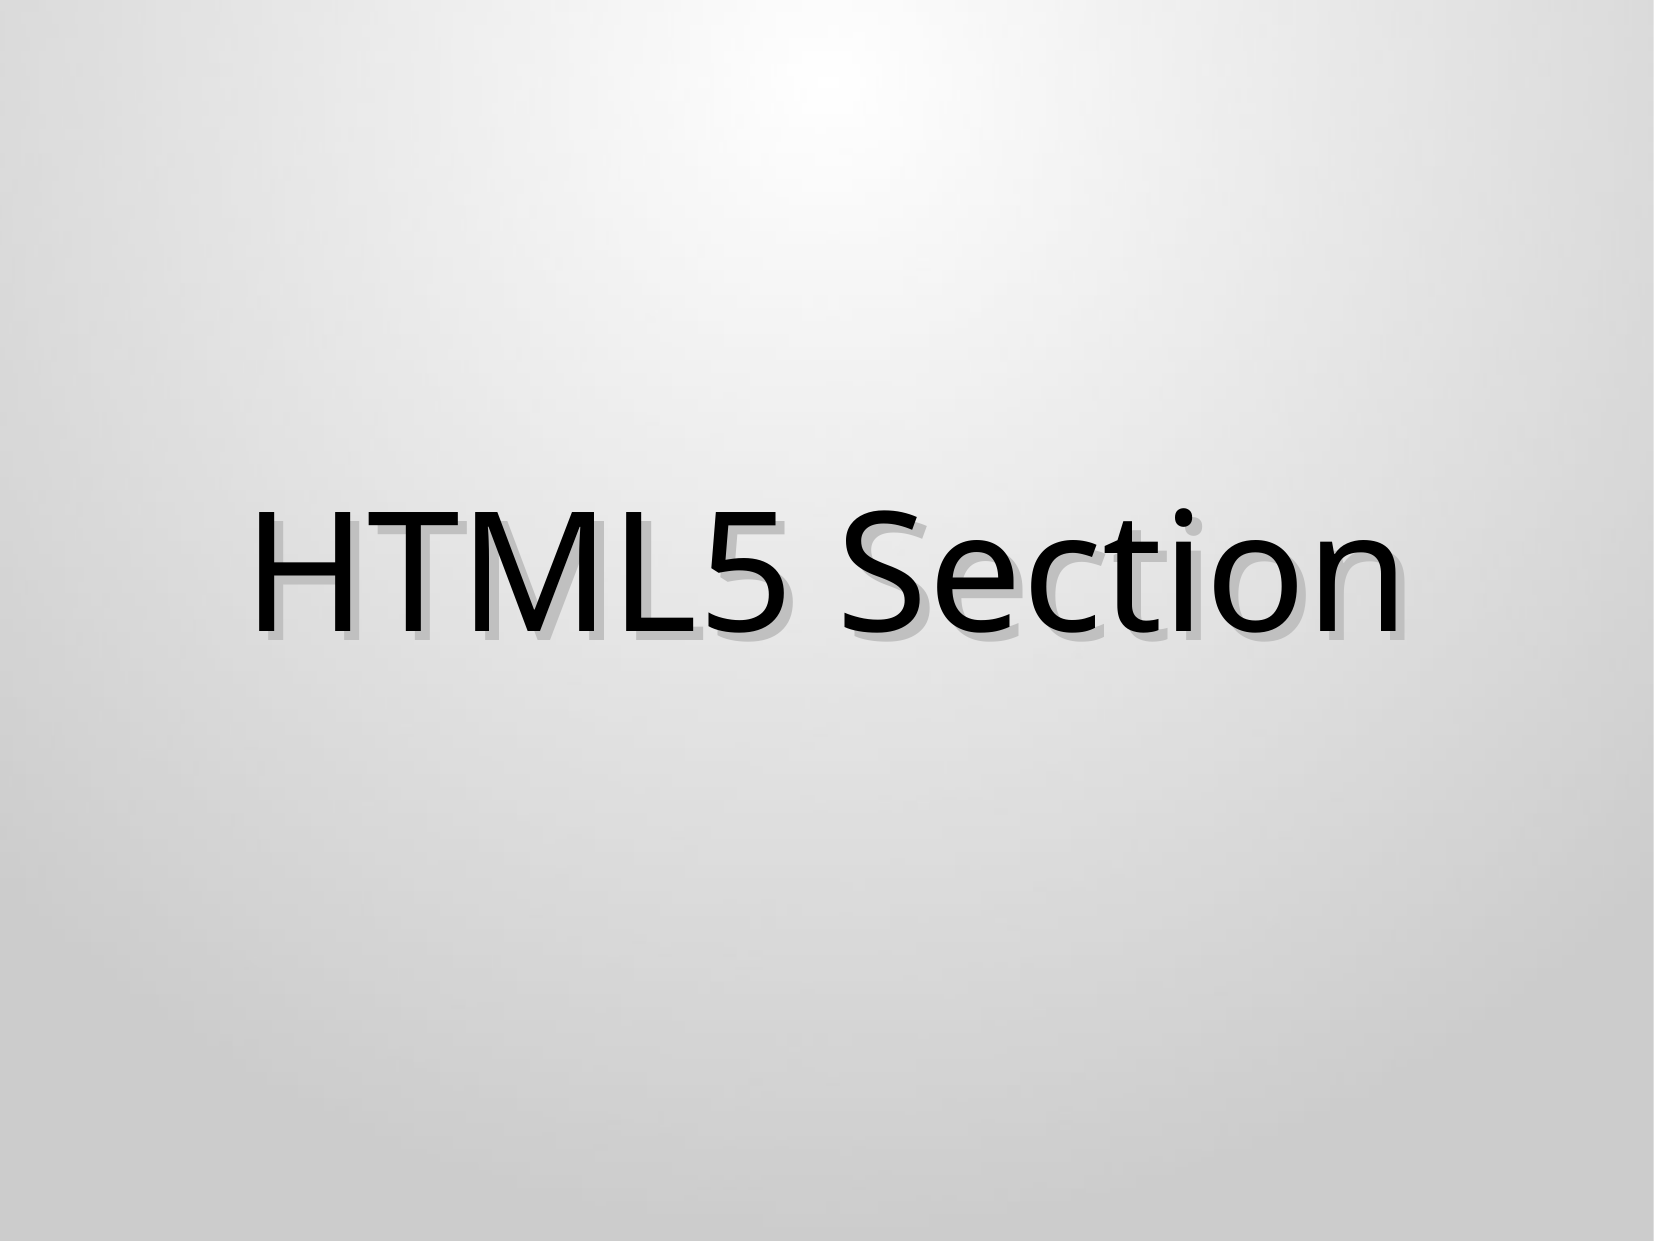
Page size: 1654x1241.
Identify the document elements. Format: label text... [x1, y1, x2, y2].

picture [0, 0, 1654, 1241]
title HTML5 Section [82, 462, 1571, 670]
